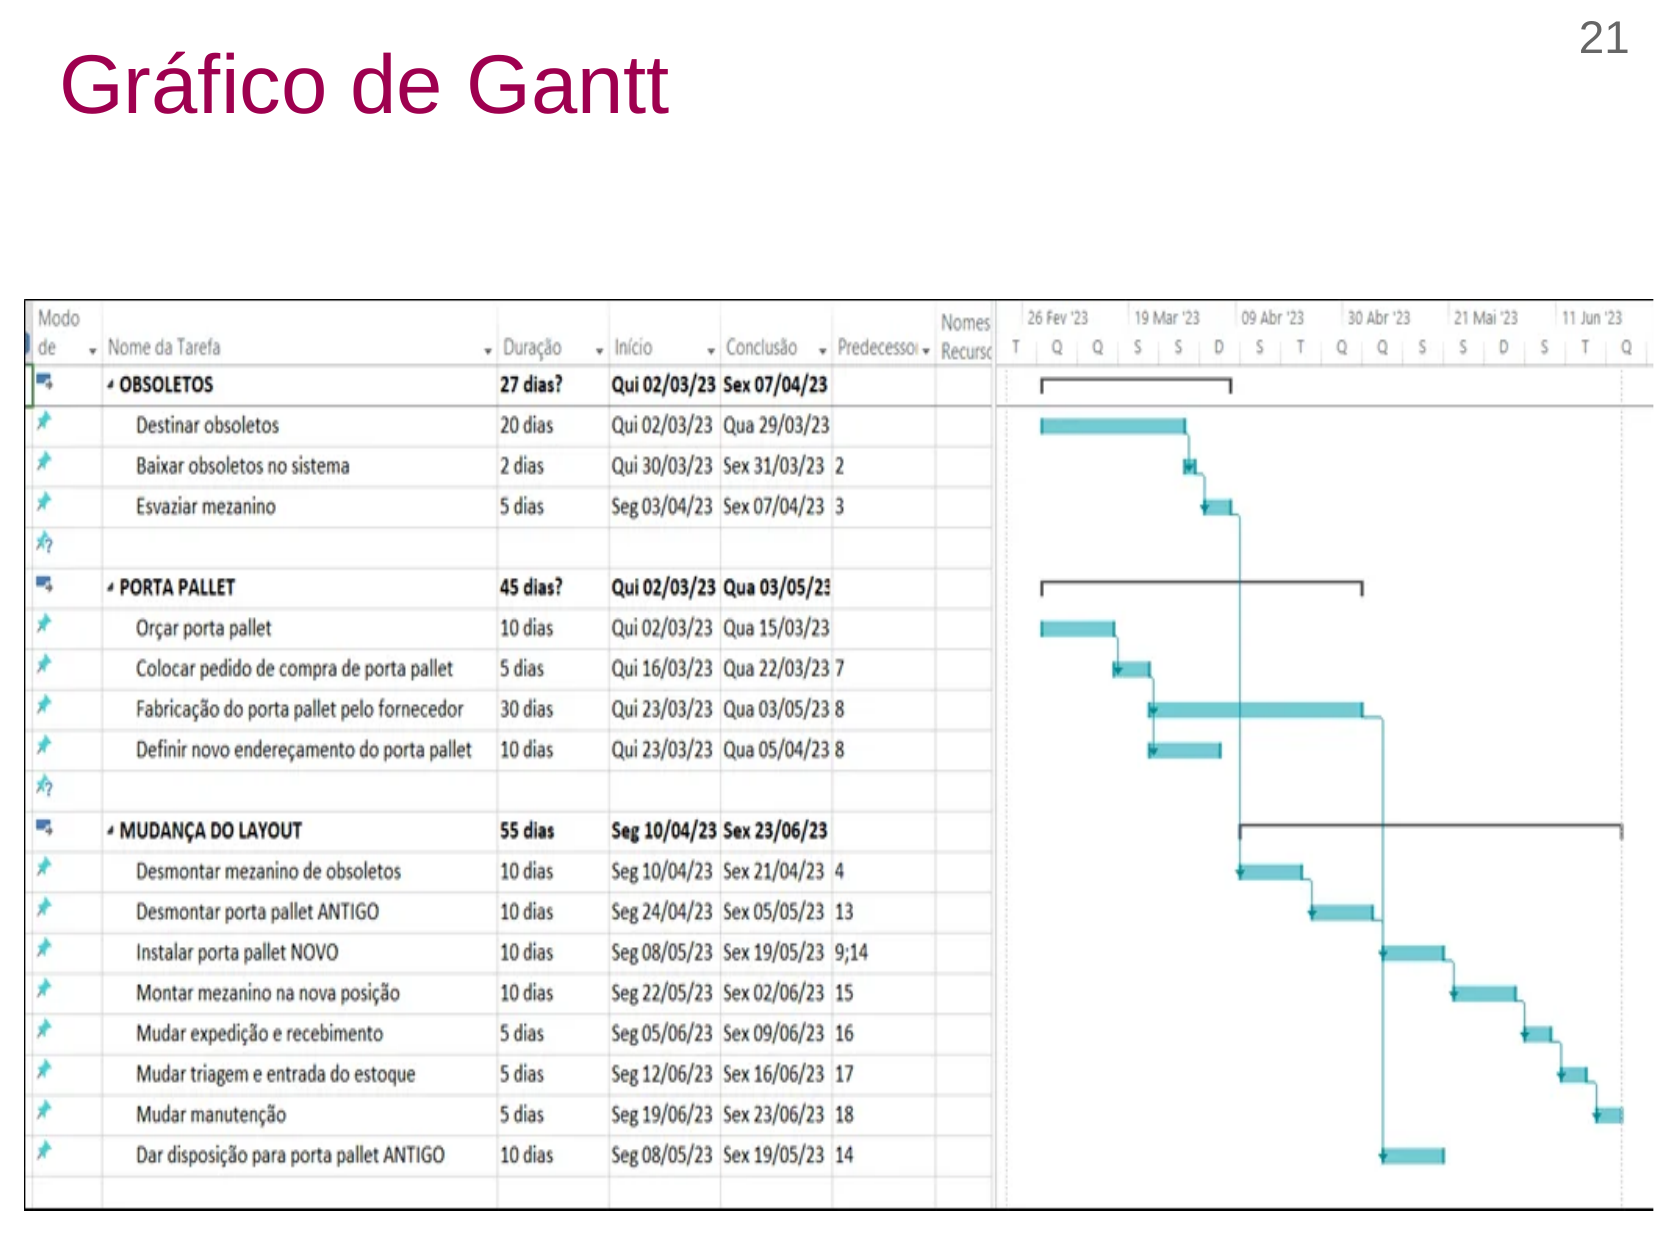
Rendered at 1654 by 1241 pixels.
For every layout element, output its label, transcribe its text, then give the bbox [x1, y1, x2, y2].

title Gráfico de Gantt [59, 29, 1595, 148]
picture [24, 299, 1654, 1211]
